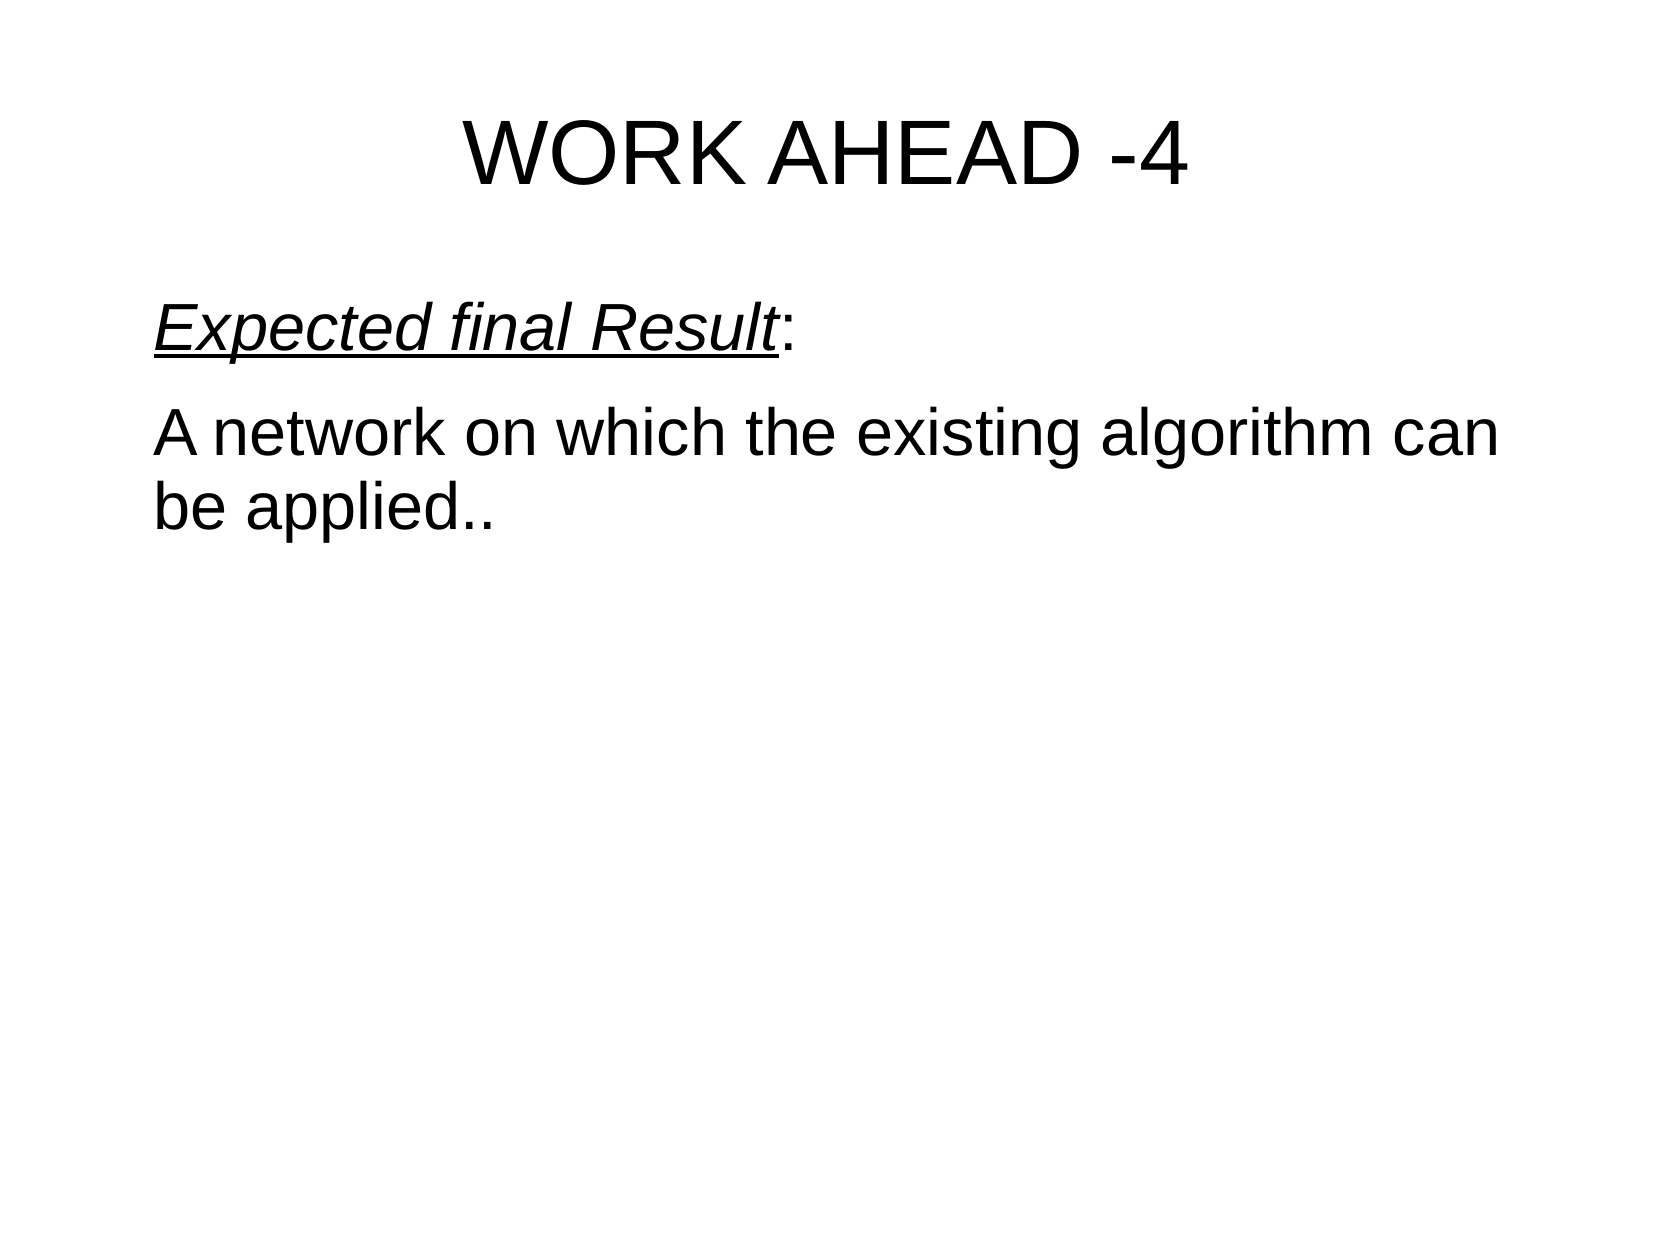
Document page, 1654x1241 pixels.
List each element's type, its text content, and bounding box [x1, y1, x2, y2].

list Expected final Result: A network on which the existing algorithm can be applied.. [82, 290, 1571, 1010]
title WORK AHEAD -4 [82, 49, 1571, 257]
